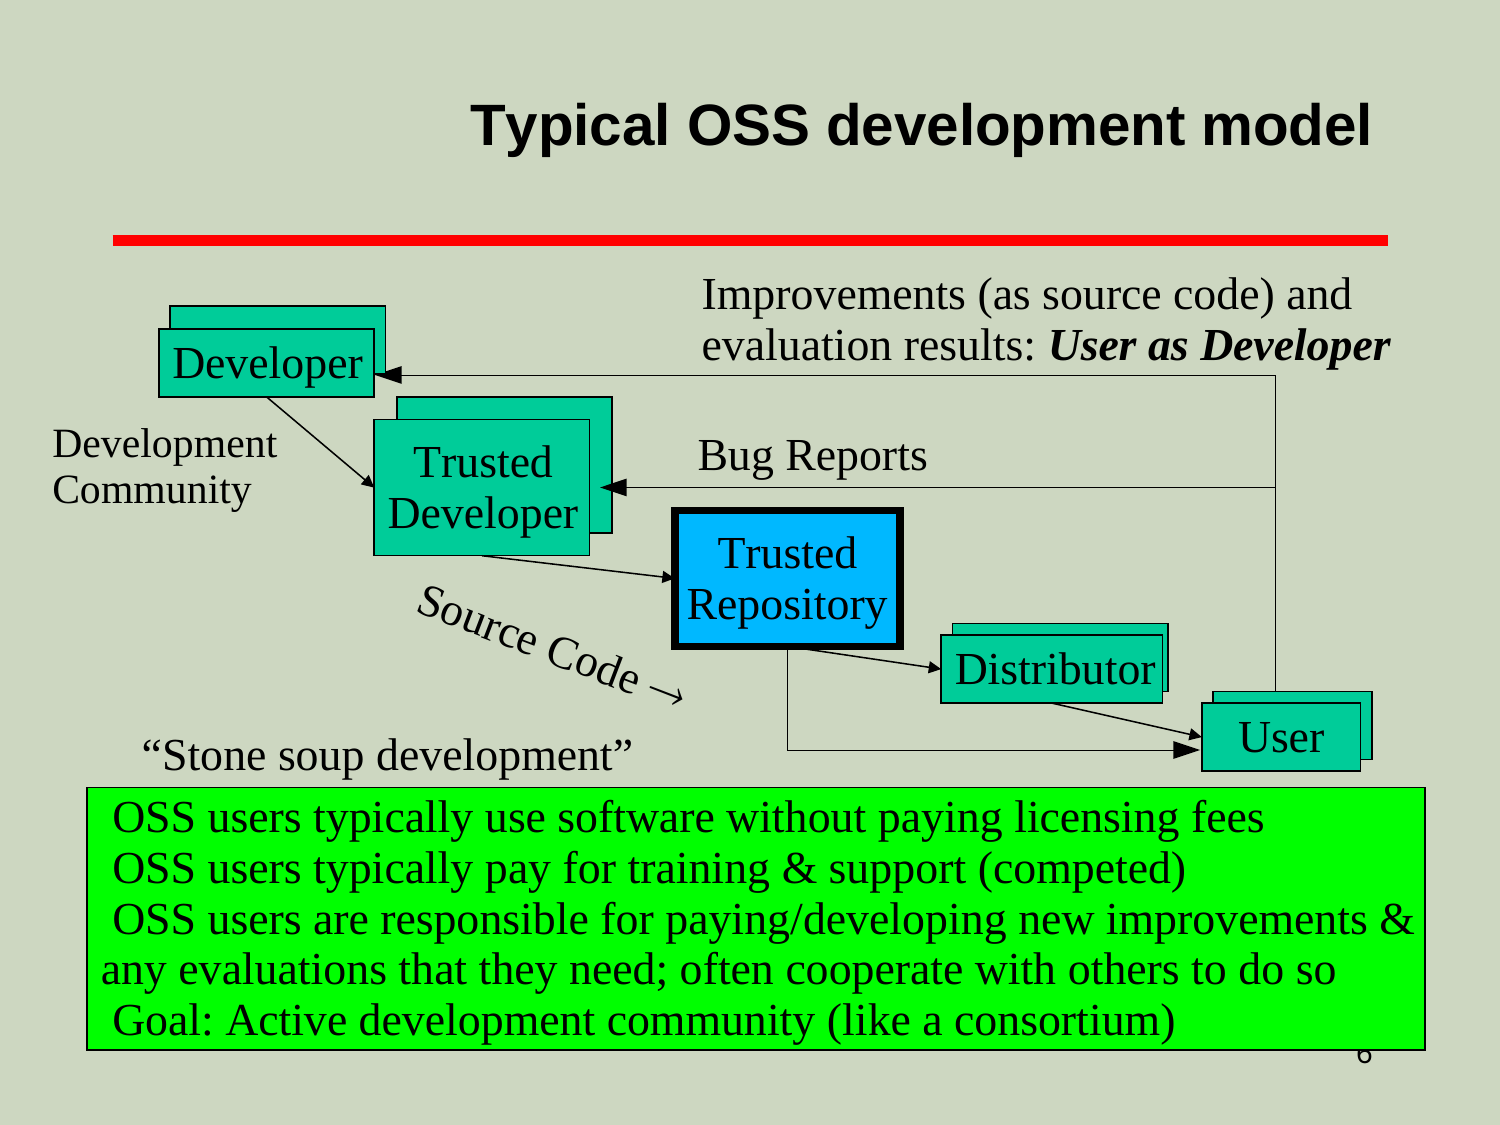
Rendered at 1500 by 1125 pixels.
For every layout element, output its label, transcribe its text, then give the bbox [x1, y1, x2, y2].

text_box [396, 396, 613, 483]
title Typical OSS development model [74, 85, 1388, 224]
text_box “Stone soup development” [128, 723, 648, 788]
text_box Developer [158, 328, 375, 397]
text_box Distributor [941, 635, 1163, 704]
text_box User [1201, 703, 1361, 772]
text_box Development Community [37, 412, 293, 521]
text_box Bug Reports [683, 423, 942, 487]
text_box Trusted Developer [374, 419, 590, 556]
text_box Source Code  [395, 562, 710, 734]
text_box [590, 492, 613, 534]
text_box Improvements (as source code) and evaluation results: User as Developer [687, 262, 1426, 378]
text_box Trusted Repository [674, 510, 901, 647]
text_box OSS users typically use software without paying licensing fees OSS users typically pay for training & support (competed) OSS users are responsible for paying/developing new improvements & any evaluations that they need; often cooperate with others to do so Goal: Active development community (like a consortium) [87, 787, 1425, 1050]
